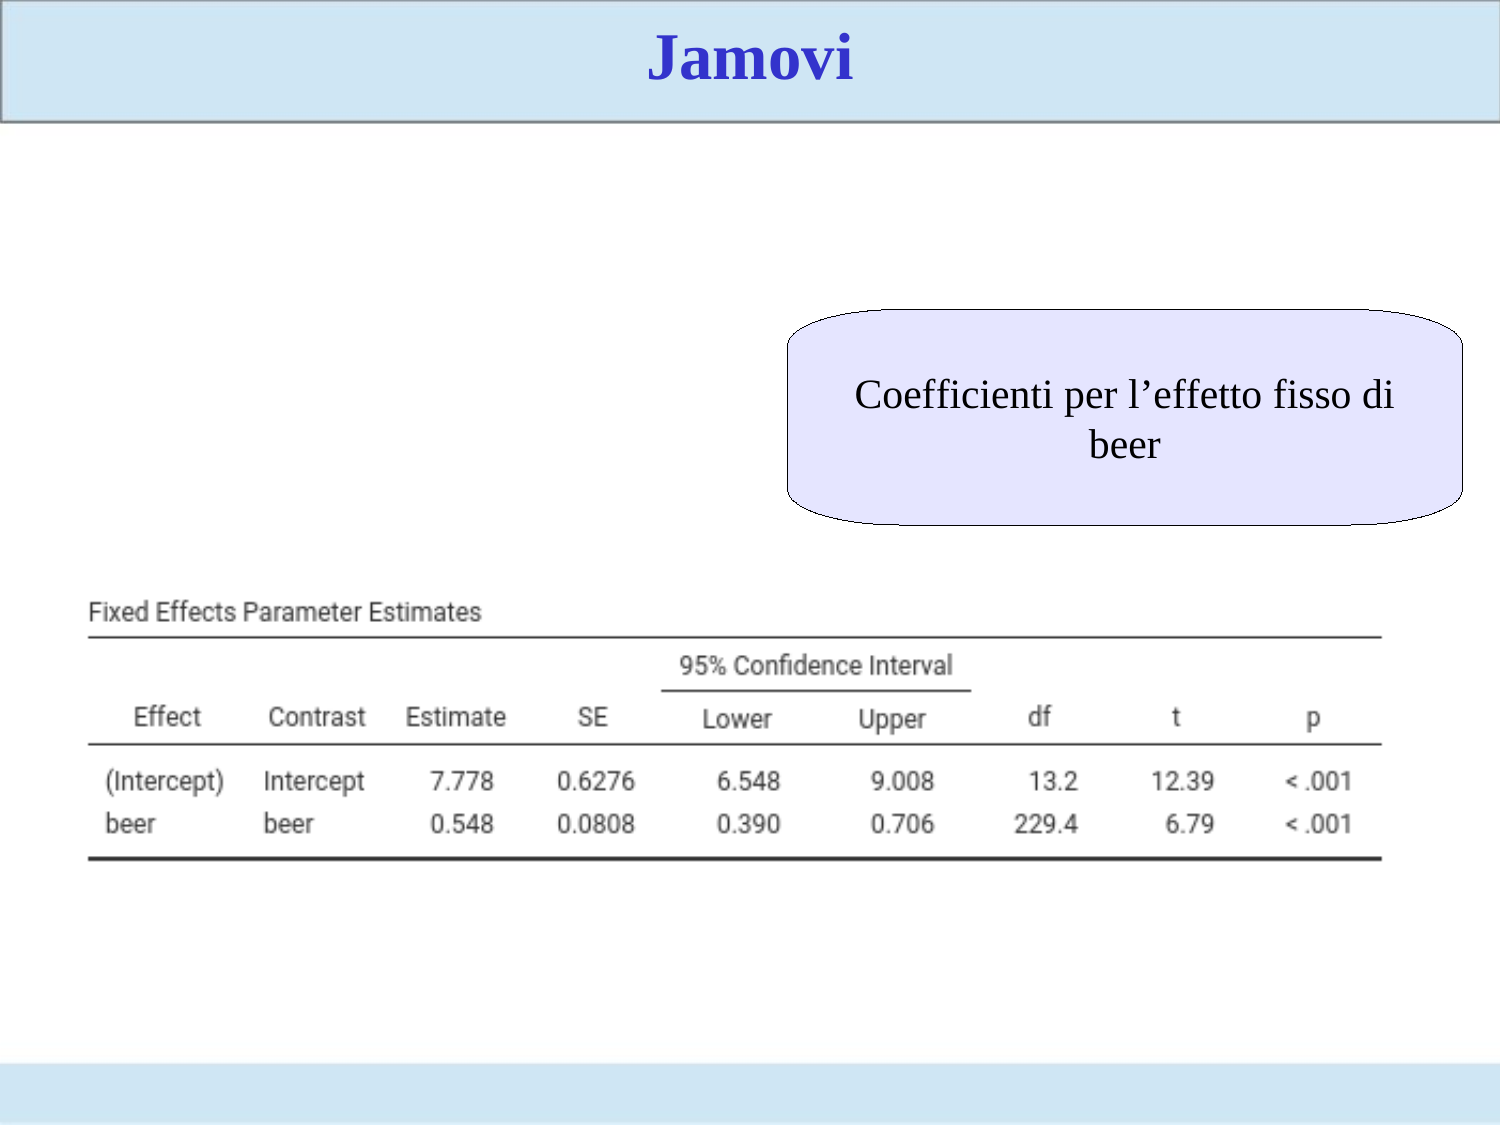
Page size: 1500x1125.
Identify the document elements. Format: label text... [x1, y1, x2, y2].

text_box Coefficienti per l’effetto fisso di beer [787, 309, 1463, 526]
title Jamovi [112, 0, 1388, 147]
picture [0, 0, 1500, 1125]
